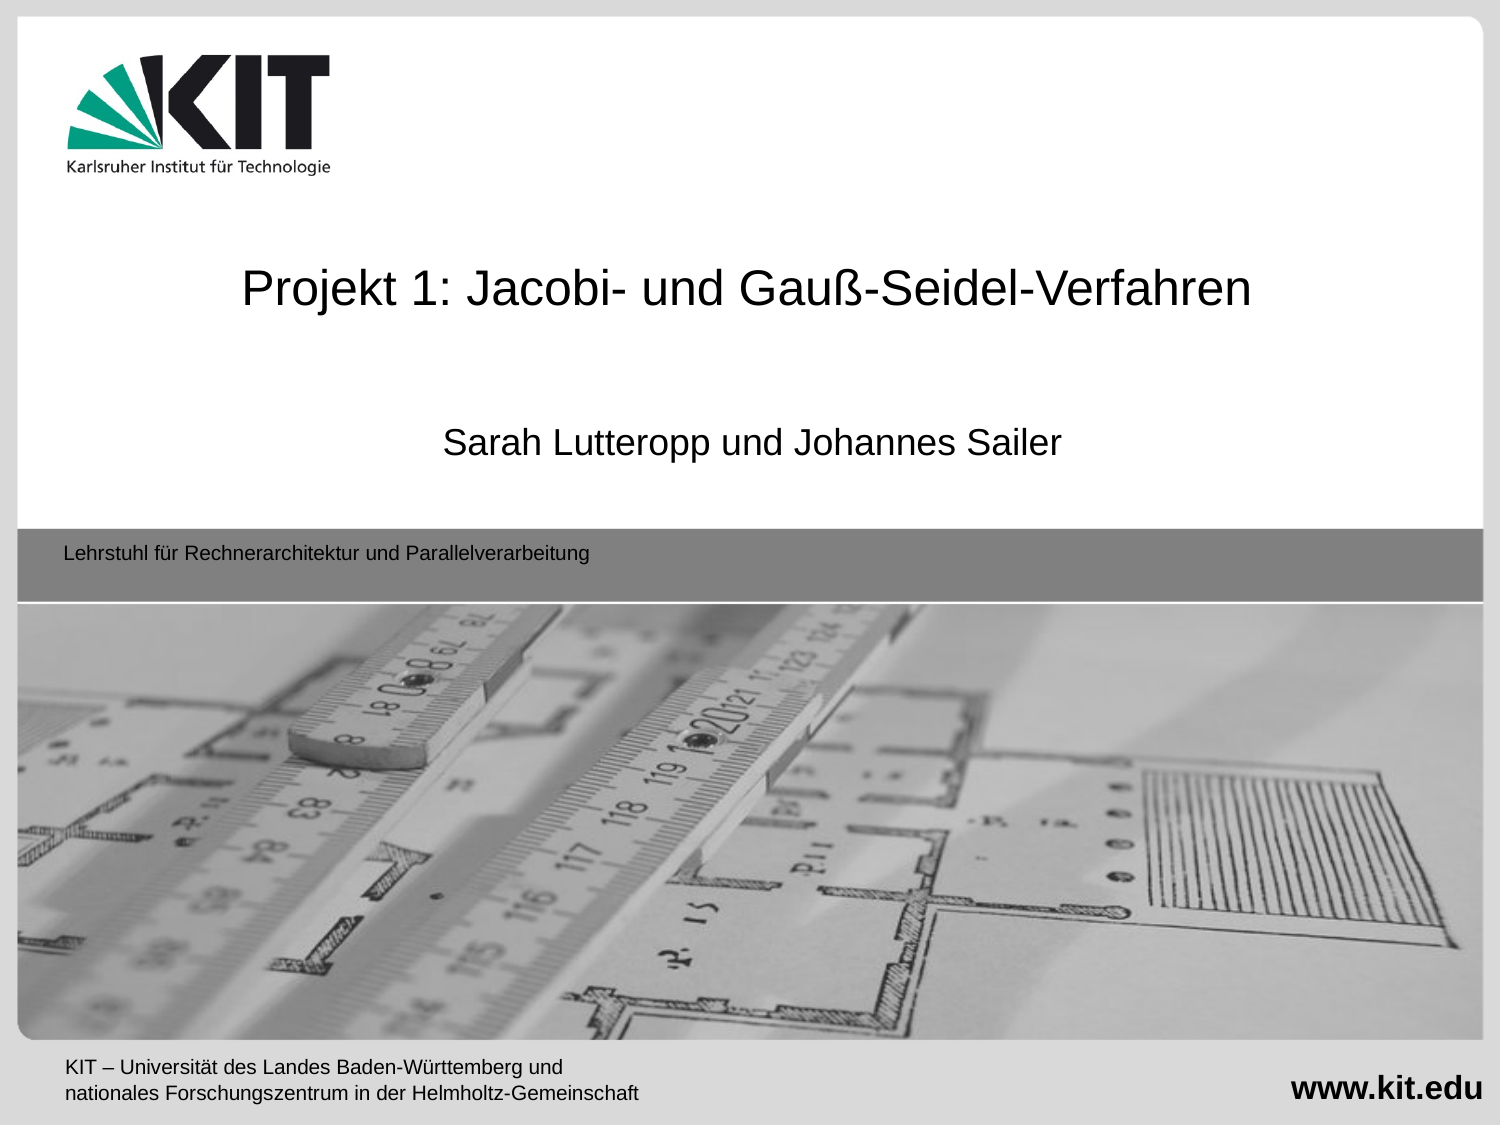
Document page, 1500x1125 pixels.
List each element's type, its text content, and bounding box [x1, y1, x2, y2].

picture [0, 0, 1500, 1125]
subtitle Sarah Lutteropp und Johannes Sailer [65, 410, 1439, 513]
title Projekt 1: Jacobi- und Gauß-Seidel-Verfahren [59, 247, 1436, 355]
